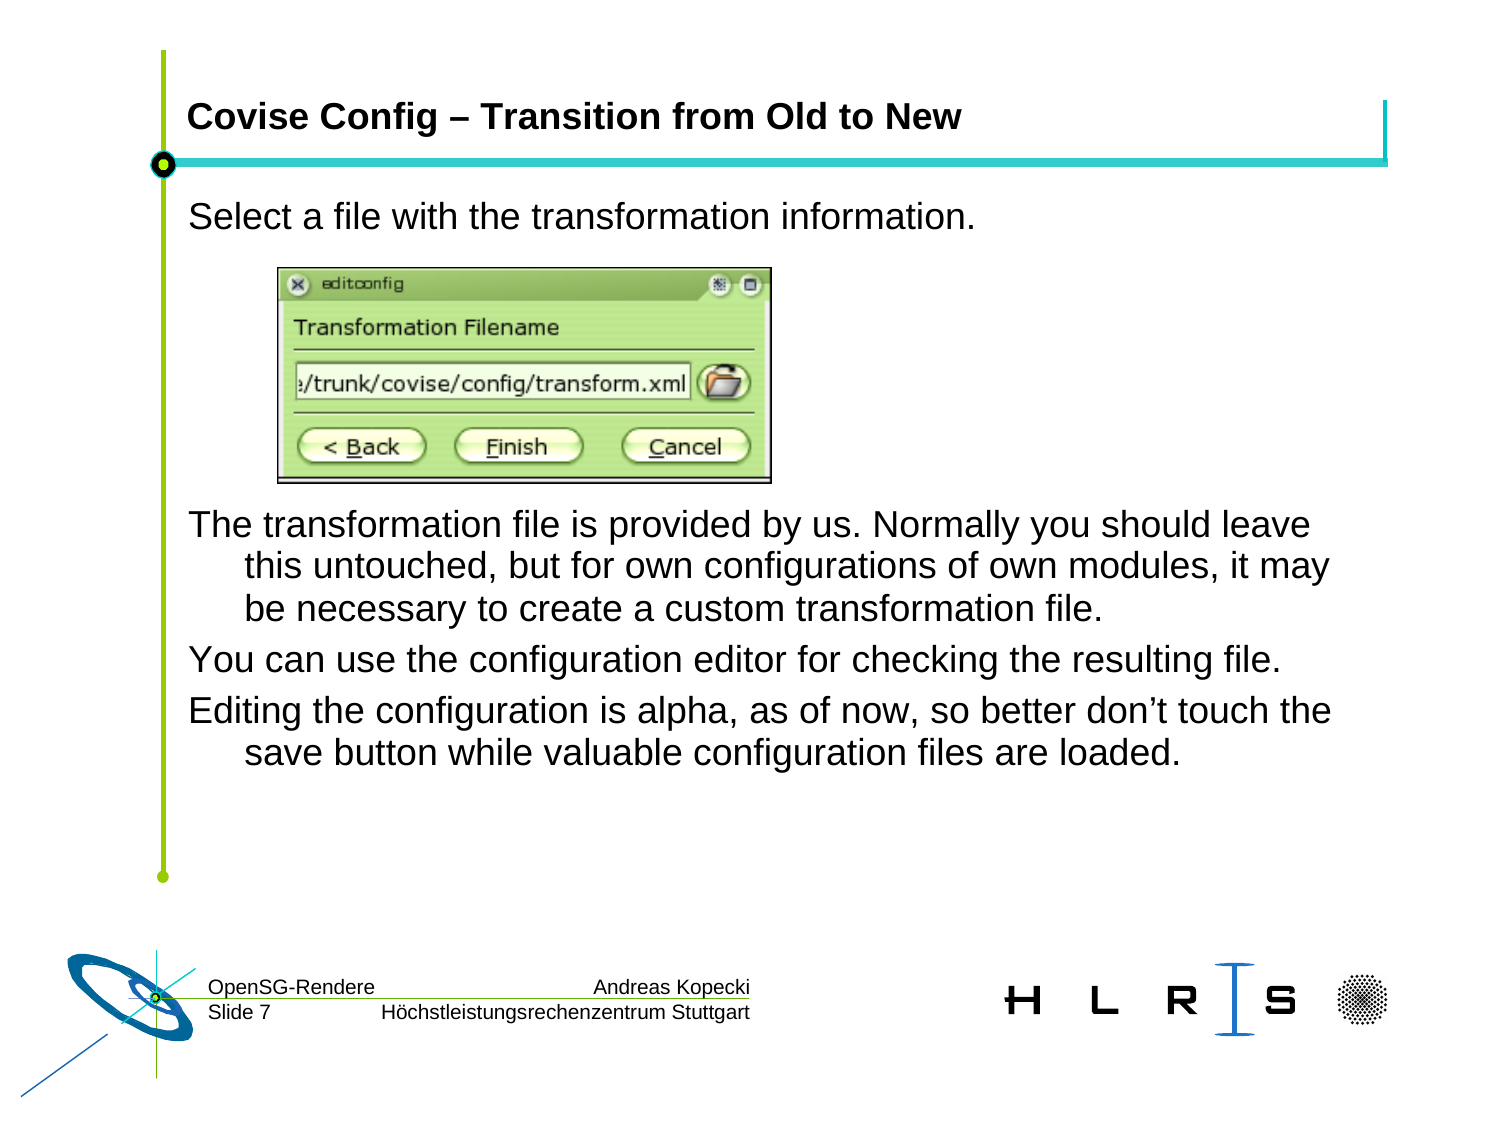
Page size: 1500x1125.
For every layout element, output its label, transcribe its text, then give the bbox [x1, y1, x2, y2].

list Select a file with the transformation information. The transformation file is provided by us. Normally you should leave this untouched, but for own configurations of own modules, it may be necessary to create a custom transformation file. You can use the configuration editor for checking the resulting file. Editing the configuration is alpha, as of now, so better don’t touch the save button while valuable configuration files are loaded. [173, 187, 1388, 938]
title Covise Config – Transition from Old to New [171, 86, 1386, 146]
picture [277, 267, 772, 484]
